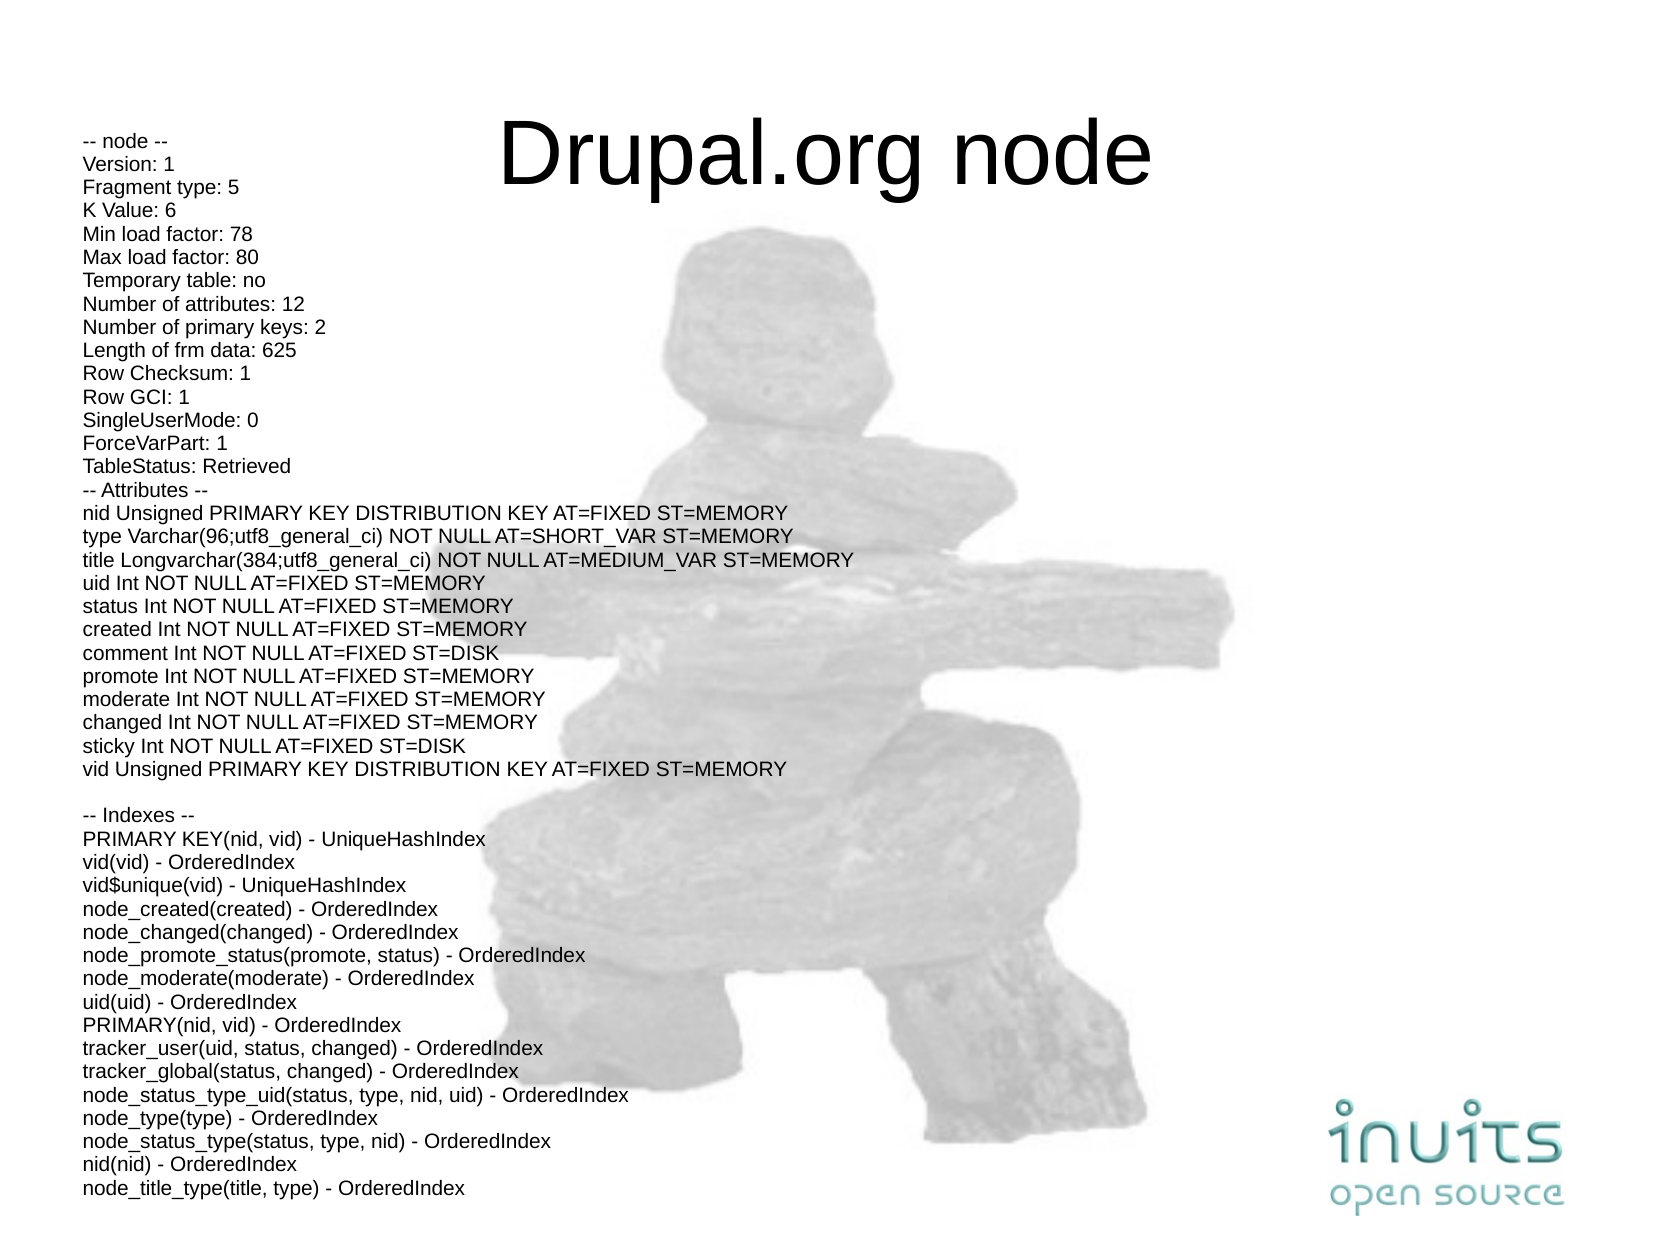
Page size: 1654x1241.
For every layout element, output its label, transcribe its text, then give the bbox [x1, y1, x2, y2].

subtitle -- node -- Version: 1 Fragment type: 5 K Value: 6 Min load factor: 78 Max load factor: 80 Temporary table: no Number of attributes: 12 Number of primary keys: 2 Length of frm data: 625 Row Checksum: 1 Row GCI: 1 SingleUserMode: 0 ForceVarPart: 1 TableStatus: Retrieved -- Attributes -- nid Unsigned PRIMARY KEY DISTRIBUTION KEY AT=FIXED ST=MEMORY type Varchar(96;utf8_general_ci) NOT NULL AT=SHORT_VAR ST=MEMORY title Longvarchar(384;utf8_general_ci) NOT NULL AT=MEDIUM_VAR ST=MEMORY uid Int NOT NULL AT=FIXED ST=MEMORY status Int NOT NULL AT=FIXED ST=MEMORY created Int NOT NULL AT=FIXED ST=MEMORY comment Int NOT NULL AT=FIXED ST=DISK promote Int NOT NULL AT=FIXED ST=MEMORY moderate Int NOT NULL AT=FIXED ST=MEMORY changed Int NOT NULL AT=FIXED ST=MEMORY sticky Int NOT NULL AT=FIXED ST=DISK vid Unsigned PRIMARY KEY DISTRIBUTION KEY AT=FIXED ST=MEMORY -- Indexes -- PRIMARY KEY(nid, vid) - UniqueHashIndex vid(vid) - OrderedIndex vid$unique(vid) - UniqueHashIndex node_created(created) - OrderedIndex node_changed(changed) - OrderedIndex node_promote_status(promote, status) - OrderedIndex node_moderate(moderate) - OrderedIndex uid(uid) - OrderedIndex PRIMARY(nid, vid) - OrderedIndex tracker_user(uid, status, changed) - OrderedIndex tracker_global(status, changed) - OrderedIndex node_status_type_uid(status, type, nid, uid) - OrderedIndex node_type(type) - OrderedIndex node_status_type(status, type, nid) - OrderedIndex nid(nid) - OrderedIndex node_title_type(title, type) - OrderedIndex [82, 129, 1571, 1241]
title Drupal.org node [82, 49, 1571, 129]
